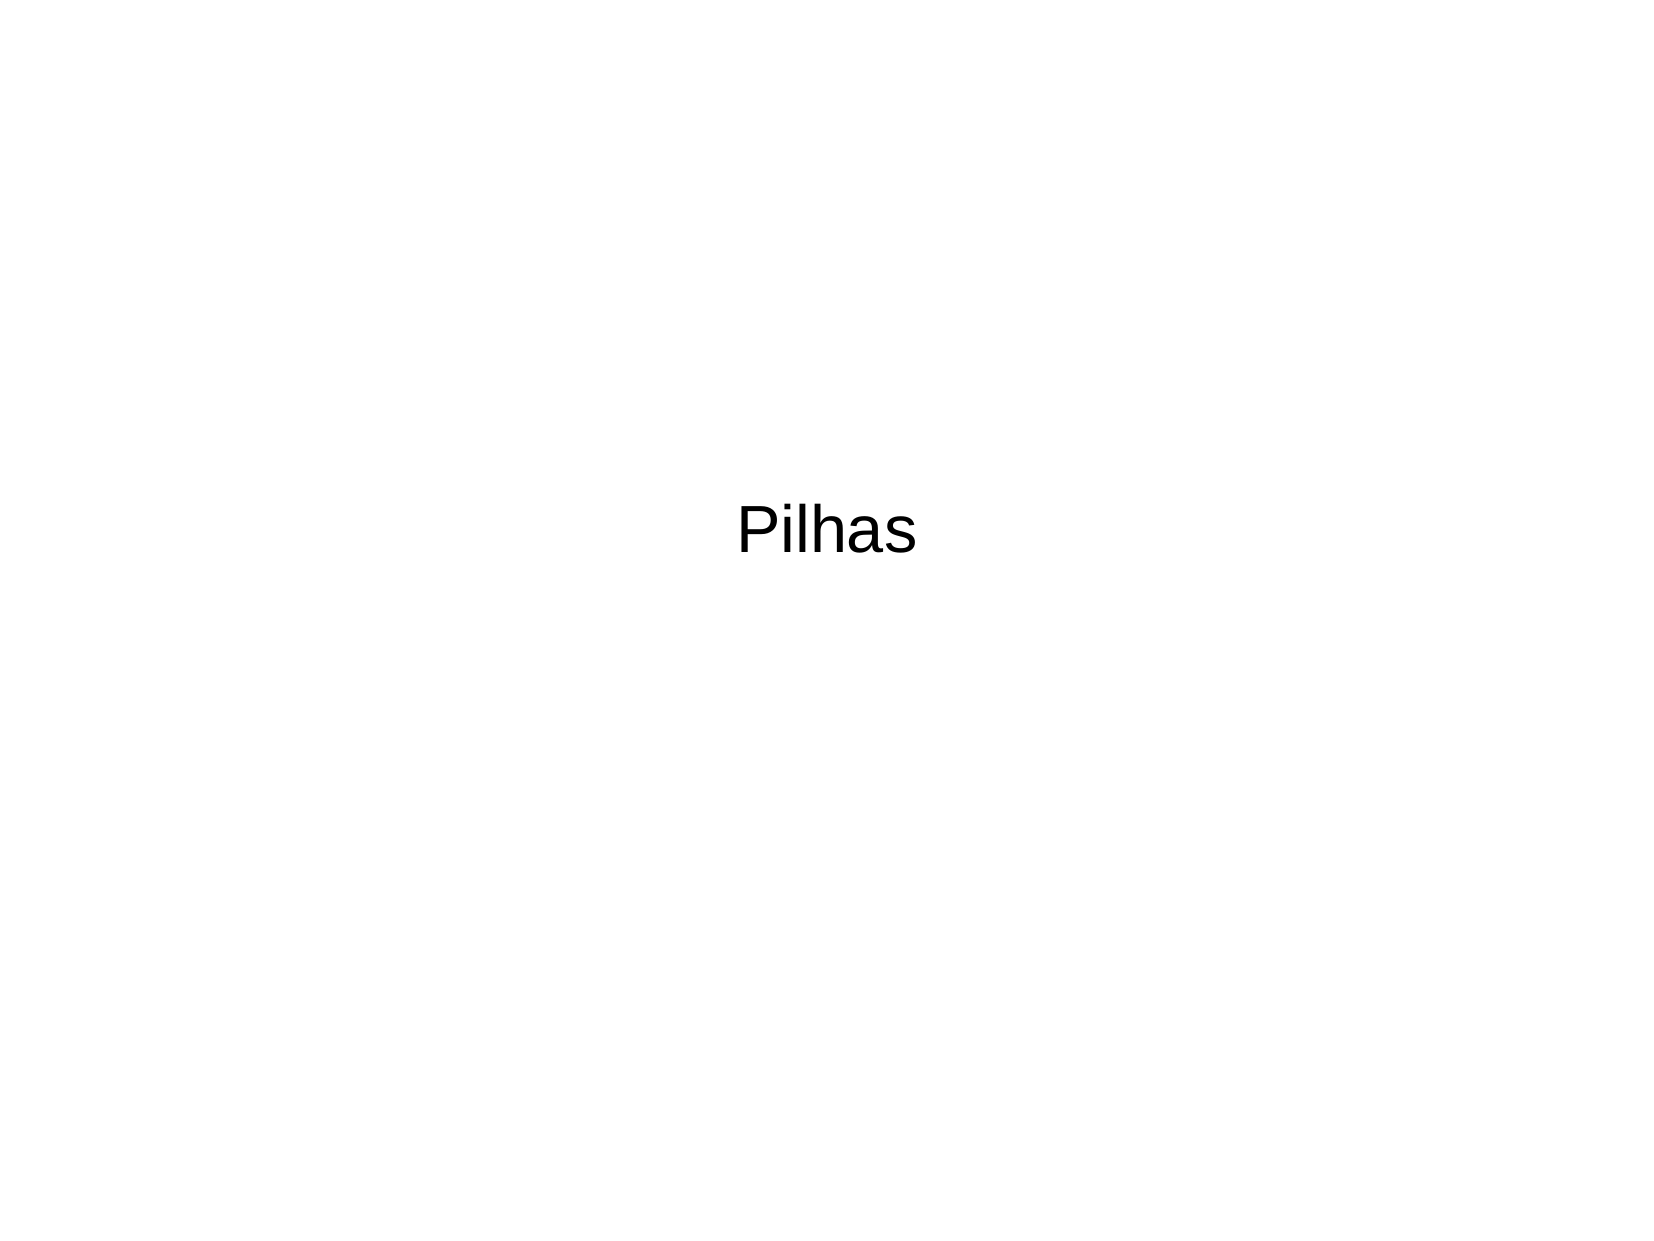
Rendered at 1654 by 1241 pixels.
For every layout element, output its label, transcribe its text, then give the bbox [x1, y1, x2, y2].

subtitle Pilhas [82, 49, 1571, 1010]
